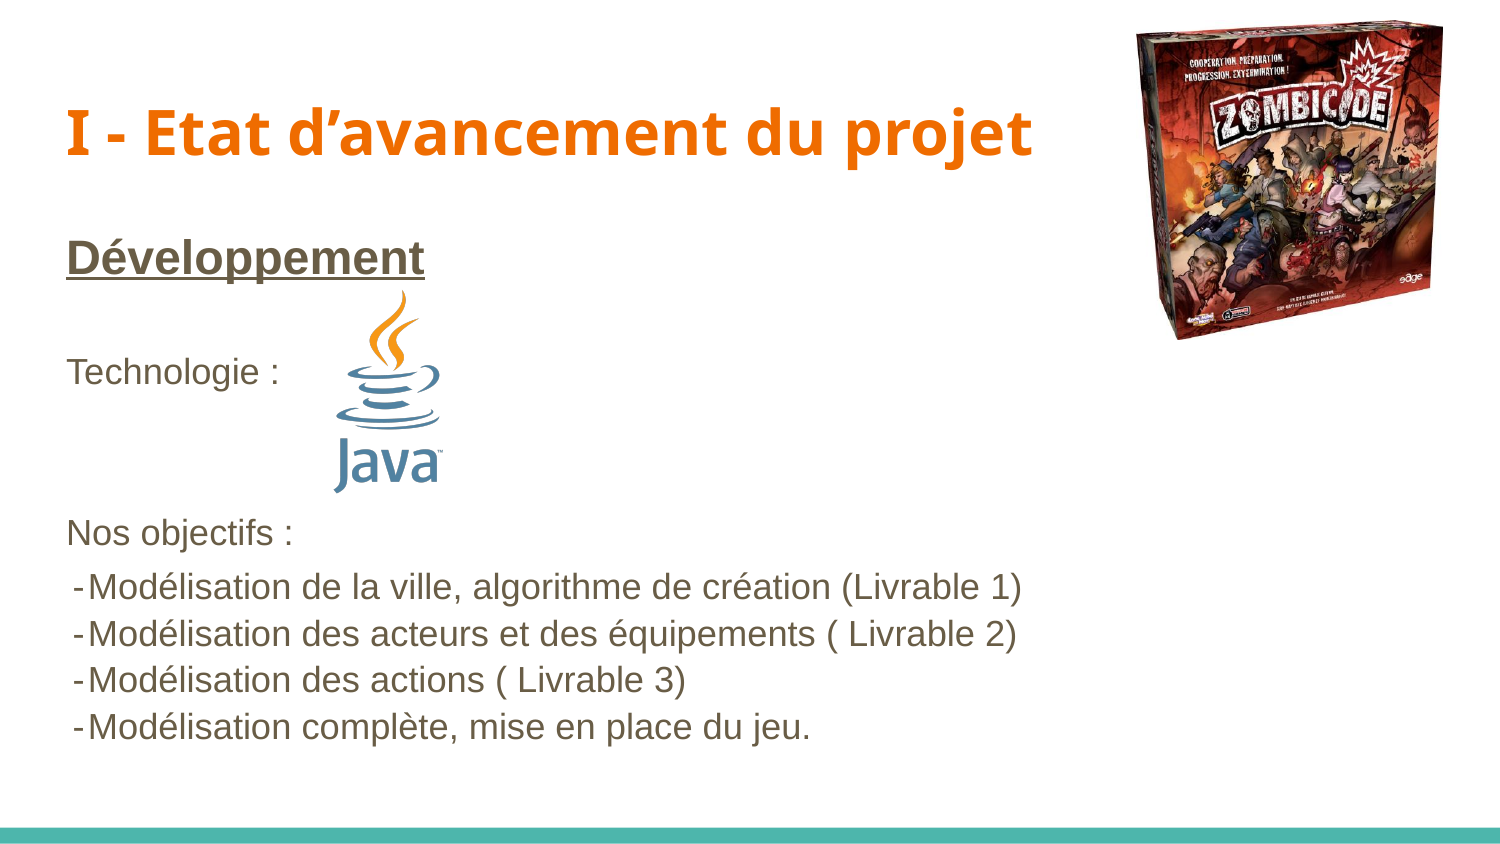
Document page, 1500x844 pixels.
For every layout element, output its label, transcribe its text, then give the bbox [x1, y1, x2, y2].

picture [331, 288, 444, 495]
list Développement Technologie : Nos objectifs : Modélisation de la ville, algorithme de création (Livrable 1) Modélisation des acteurs et des équipements ( Livrable 2) Modélisation des actions ( Livrable 3) Modélisation complète, mise en place du jeu. [51, 207, 1449, 799]
title I - Etat d’avancement du projet [51, 72, 1136, 189]
picture [1136, 20, 1443, 340]
title I - Etat d’avancement du projet [1443, 72, 1449, 189]
